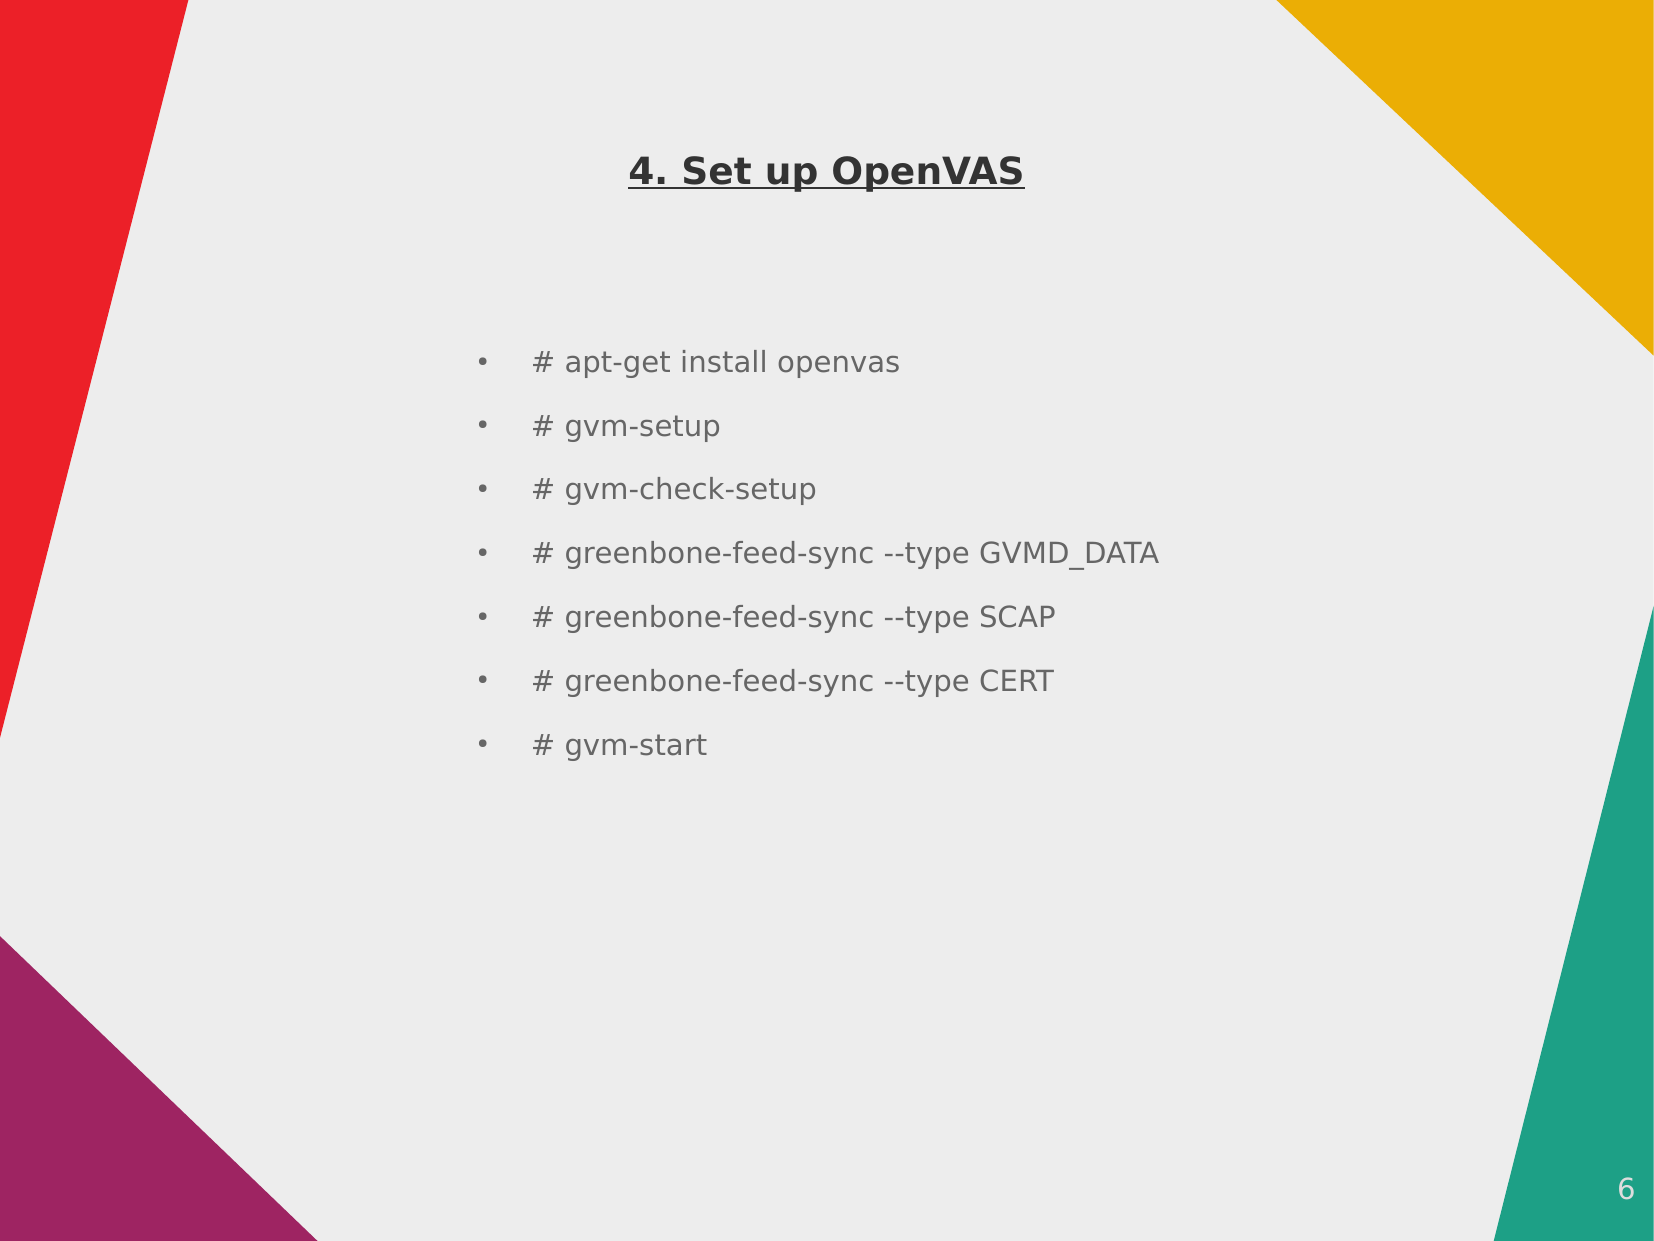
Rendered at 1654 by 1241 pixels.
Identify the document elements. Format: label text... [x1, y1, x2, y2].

title 4. Set up OpenVAS [114, 73, 1539, 271]
list # apt-get install openvas # gvm-setup # gvm-check-setup # greenbone-feed-sync --type GVMD_DATA # greenbone-feed-sync --type SCAP # greenbone-feed-sync --type CERT # gvm-start [459, 345, 1321, 1076]
